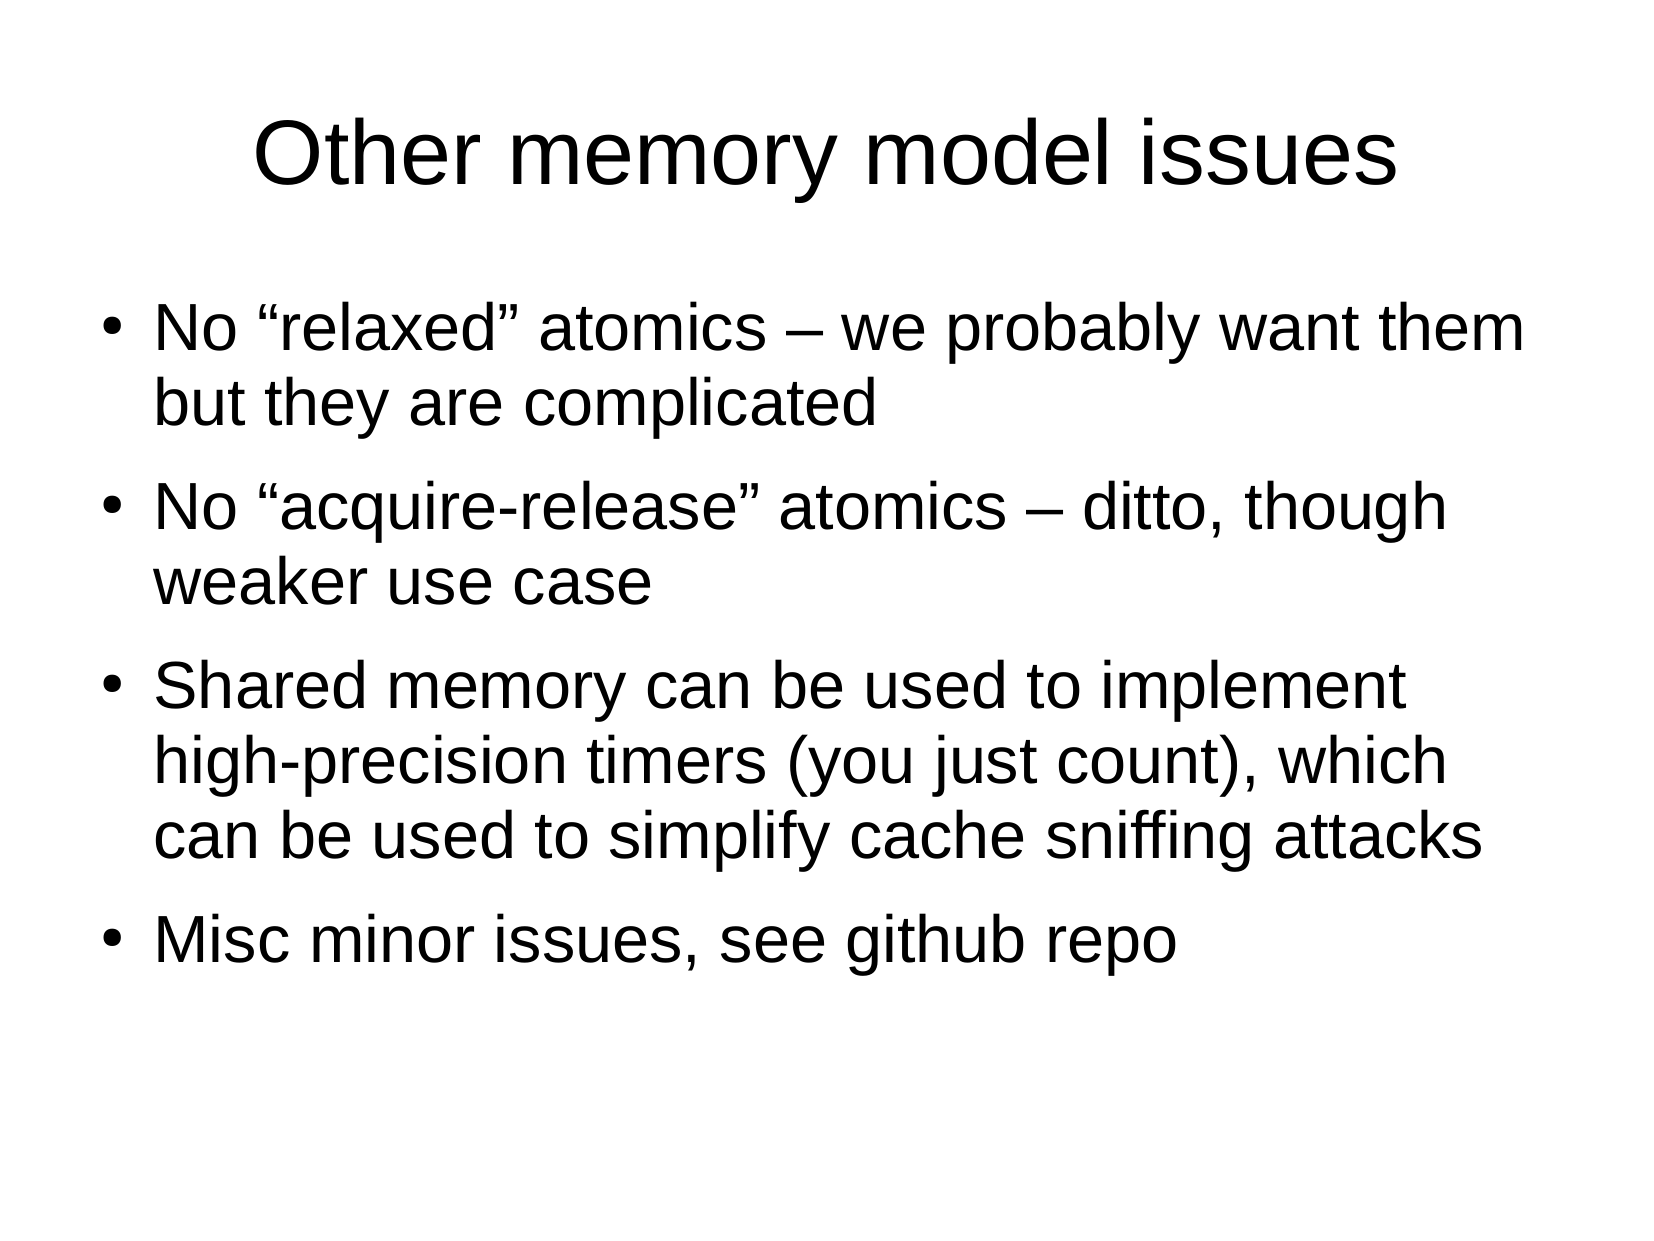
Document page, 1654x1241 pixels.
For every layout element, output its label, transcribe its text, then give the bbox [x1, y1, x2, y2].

title Other memory model issues [82, 49, 1571, 257]
list No “relaxed” atomics – we probably want them but they are complicated No “acquire-release” atomics – ditto, though weaker use case Shared memory can be used to implement high-precision timers (you just count), which can be used to simplify cache sniffing attacks Misc minor issues, see github repo [82, 290, 1571, 1109]
